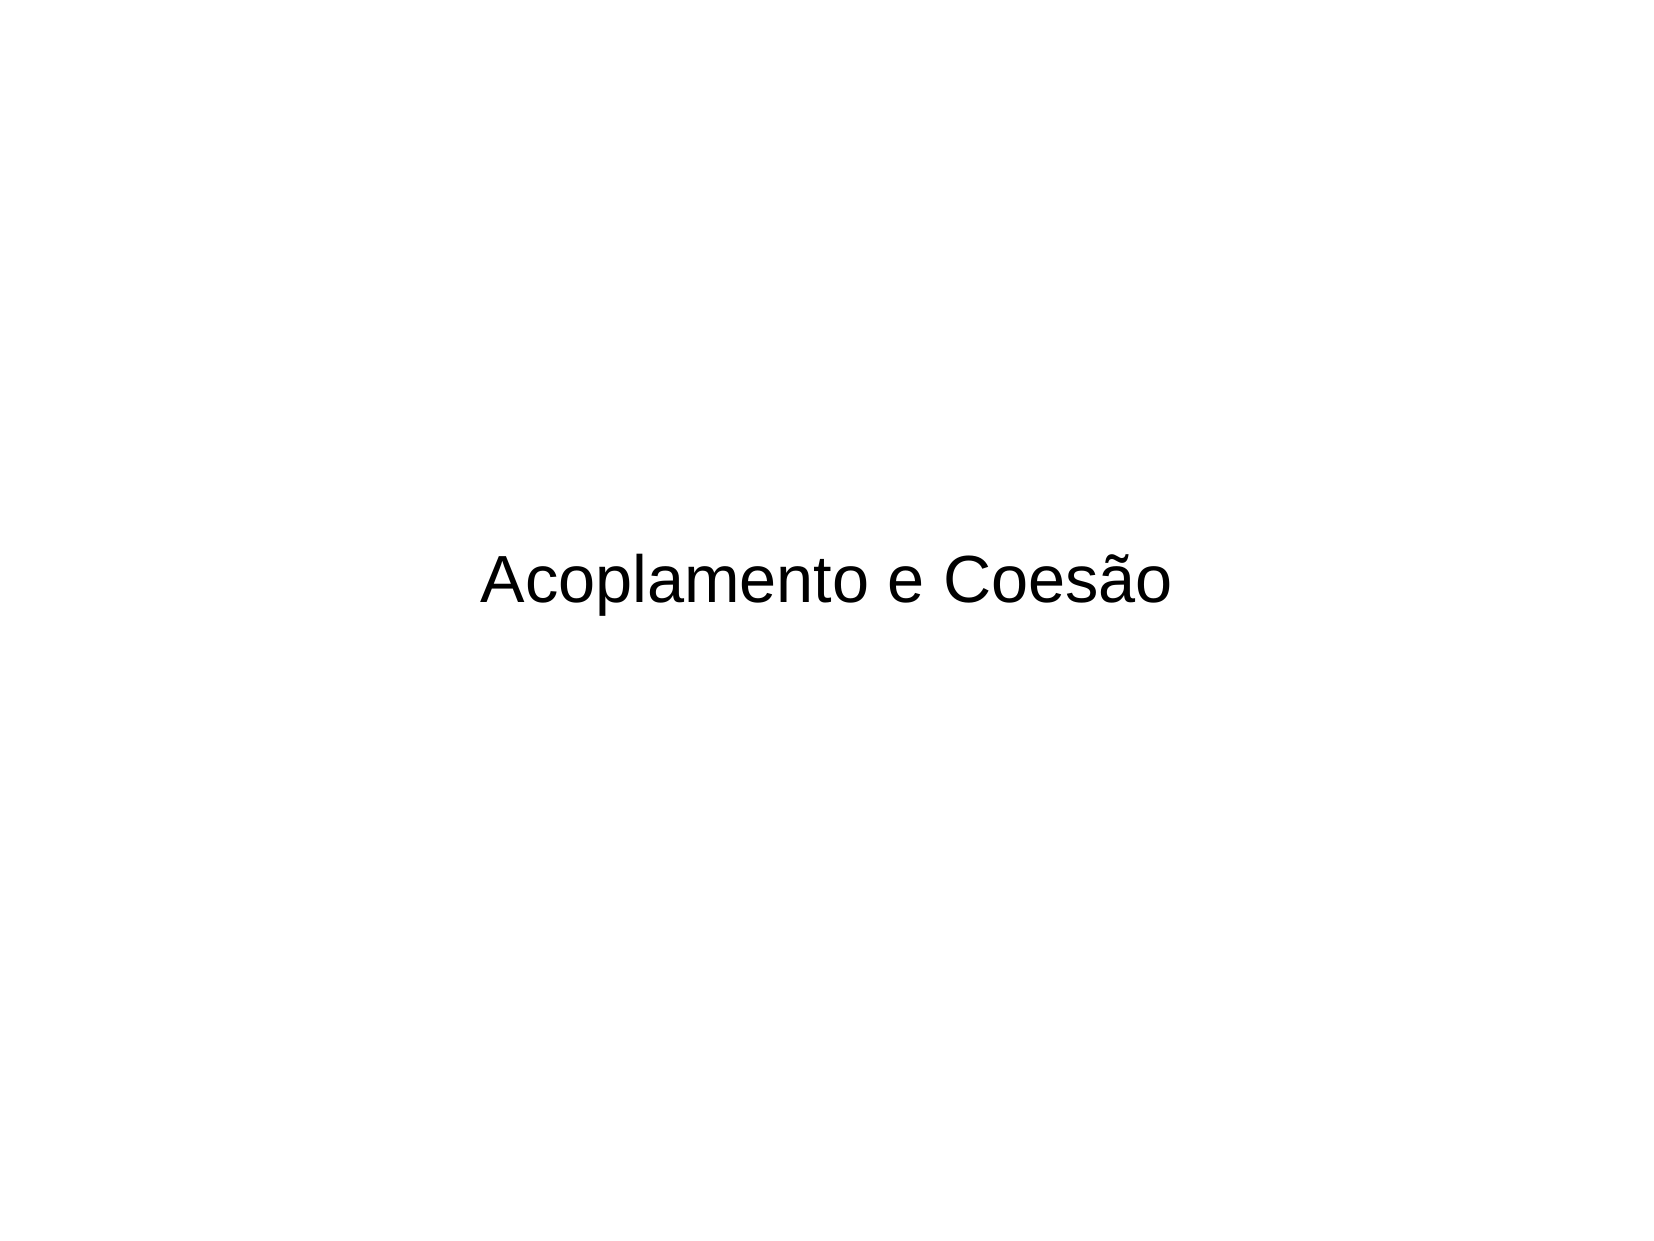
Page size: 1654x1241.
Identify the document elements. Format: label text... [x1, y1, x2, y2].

subtitle Acoplamento e Coesão [82, 49, 1571, 1109]
